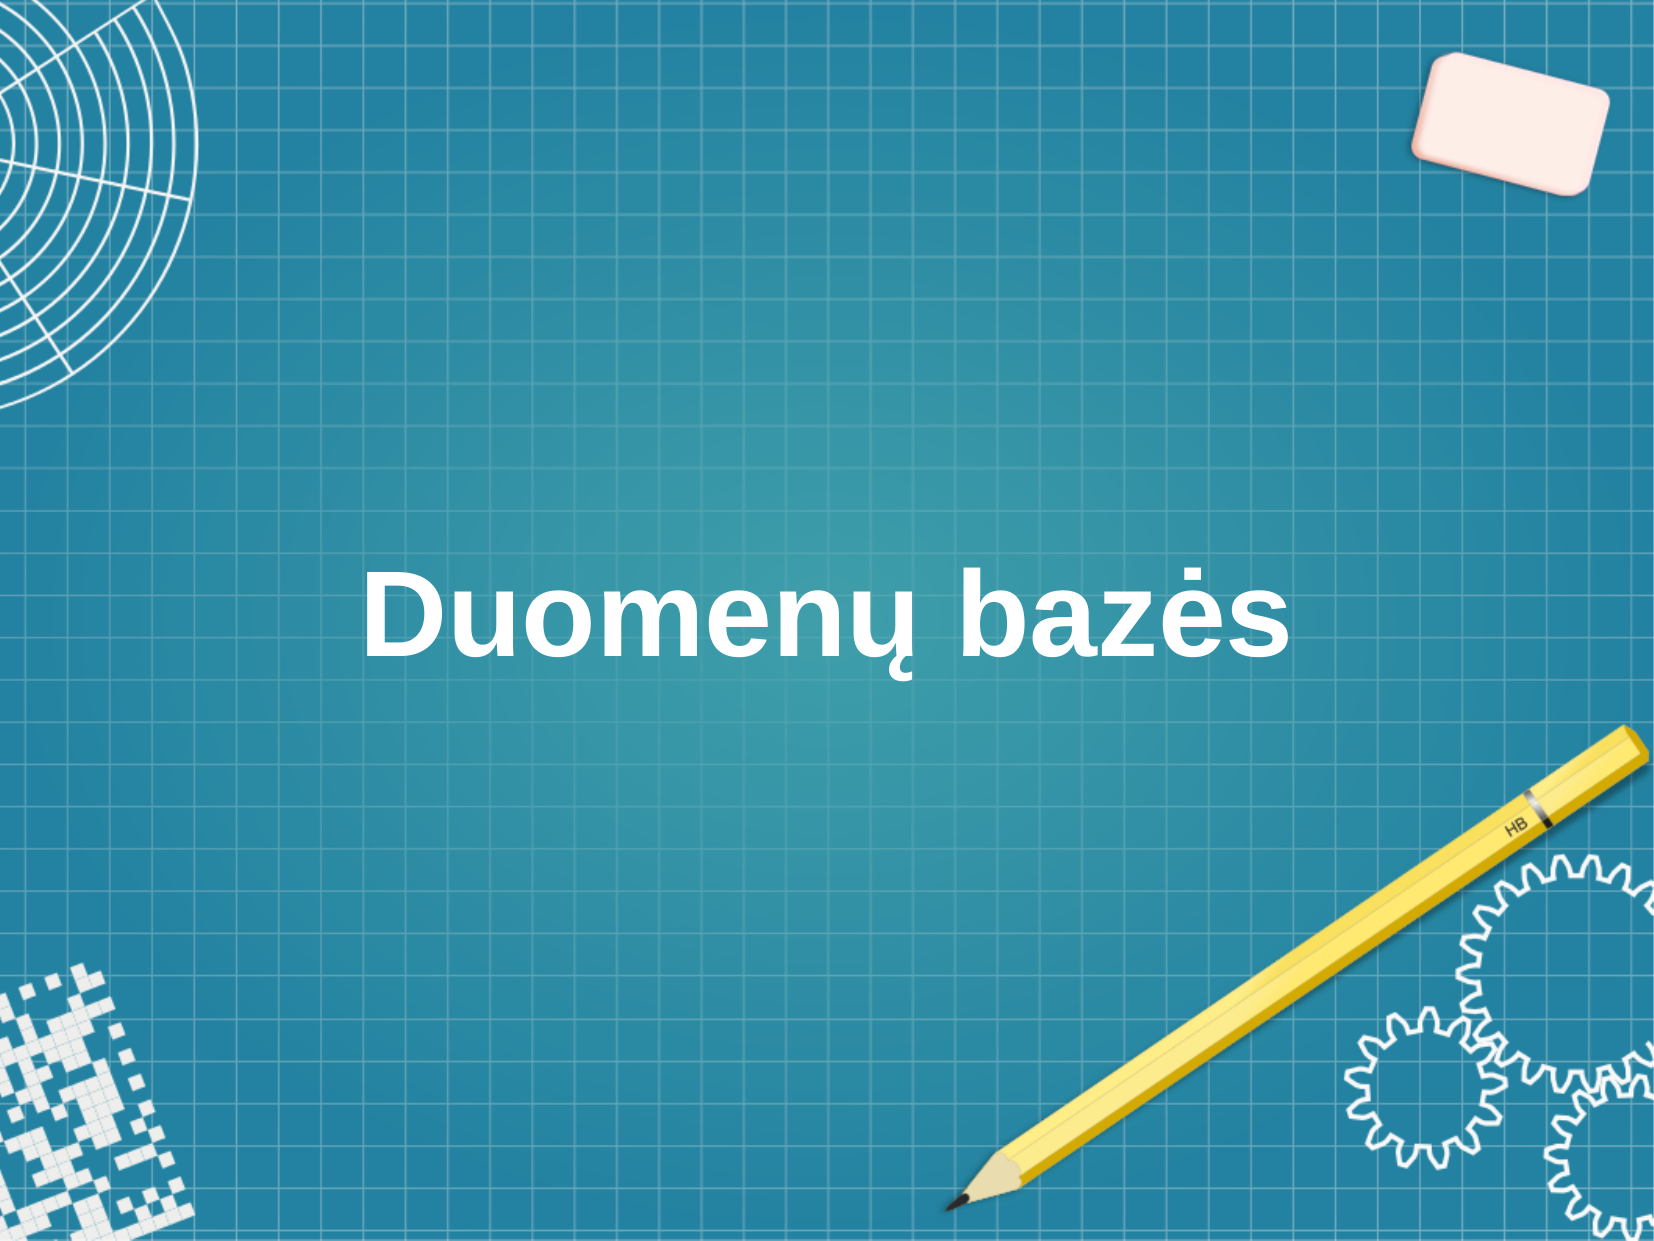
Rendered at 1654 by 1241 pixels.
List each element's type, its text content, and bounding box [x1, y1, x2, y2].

title Duomenų bazės [82, 472, 1571, 756]
picture [0, 0, 1654, 1241]
